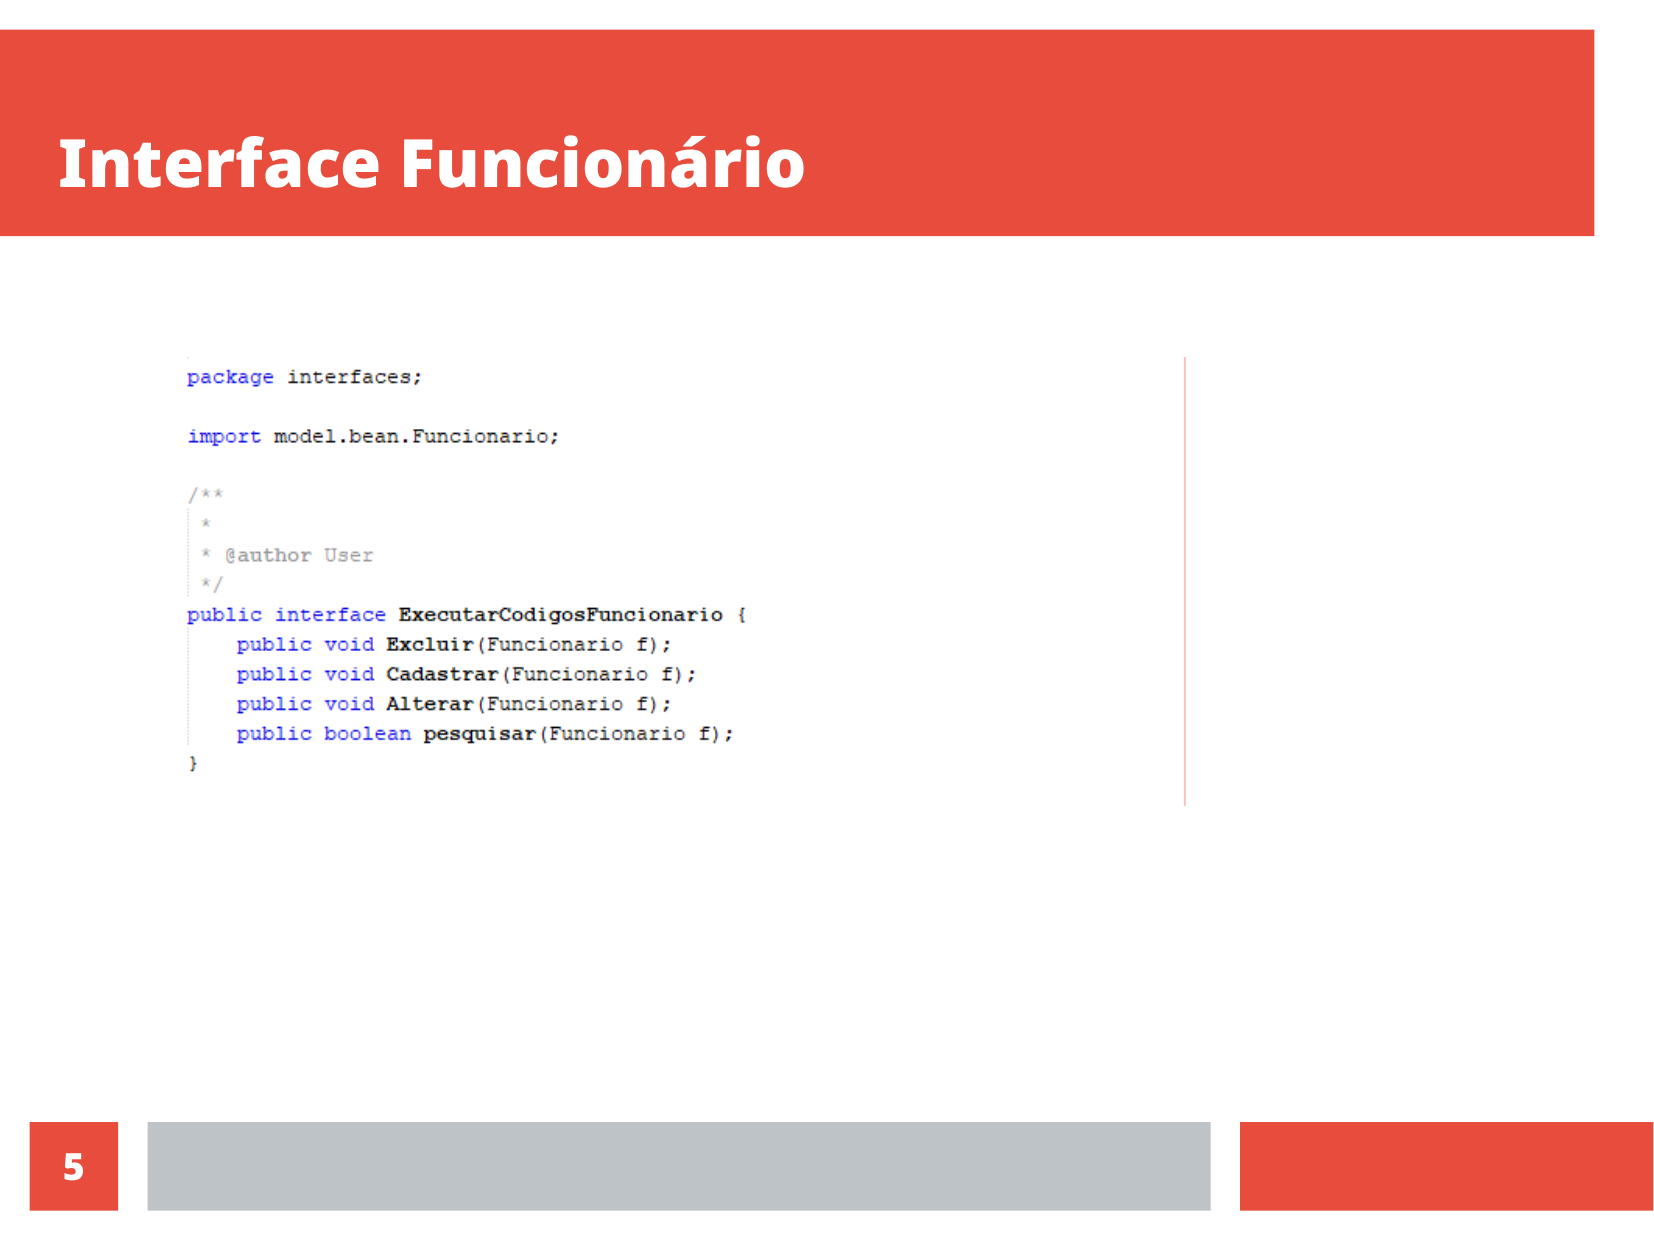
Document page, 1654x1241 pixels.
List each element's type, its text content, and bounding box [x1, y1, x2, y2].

title Interface Funcionário [59, 59, 1595, 207]
picture [172, 357, 1594, 1016]
